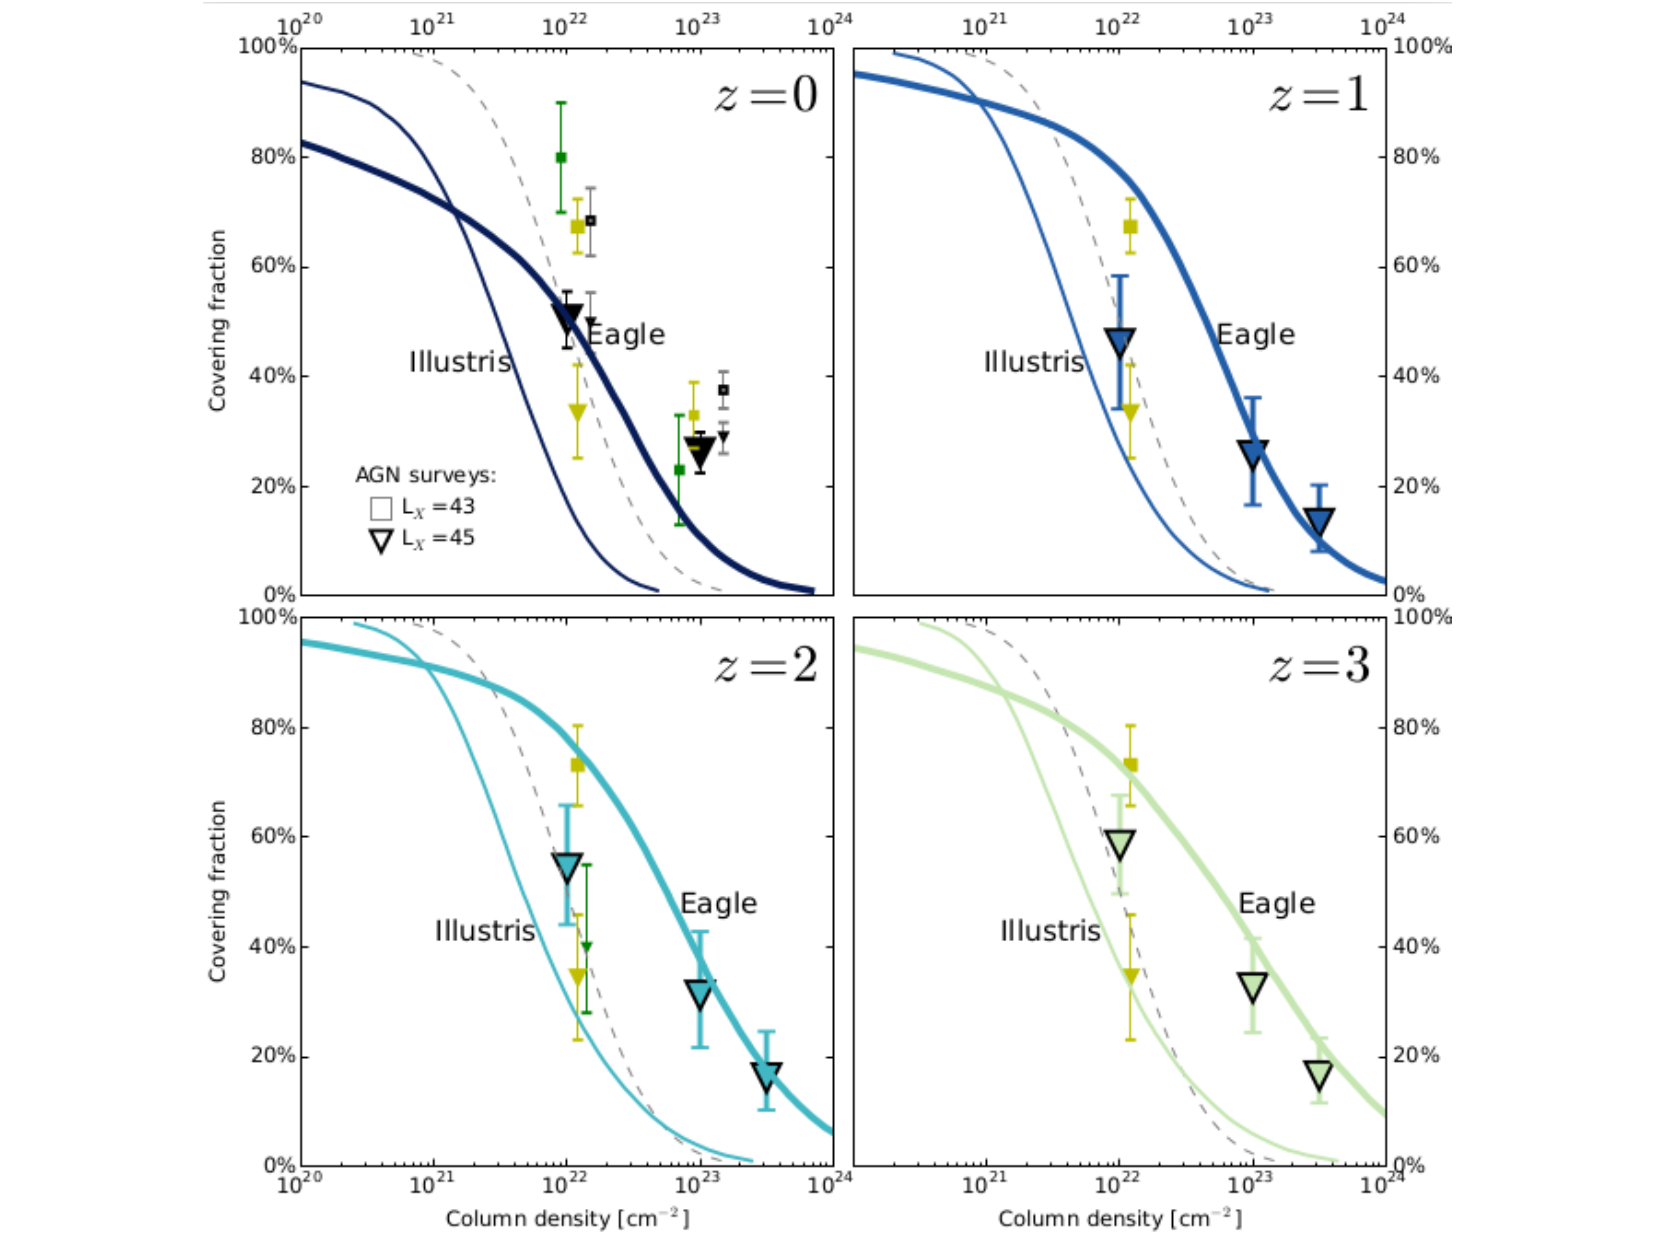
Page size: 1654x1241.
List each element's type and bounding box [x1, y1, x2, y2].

picture [203, 2, 1452, 1241]
